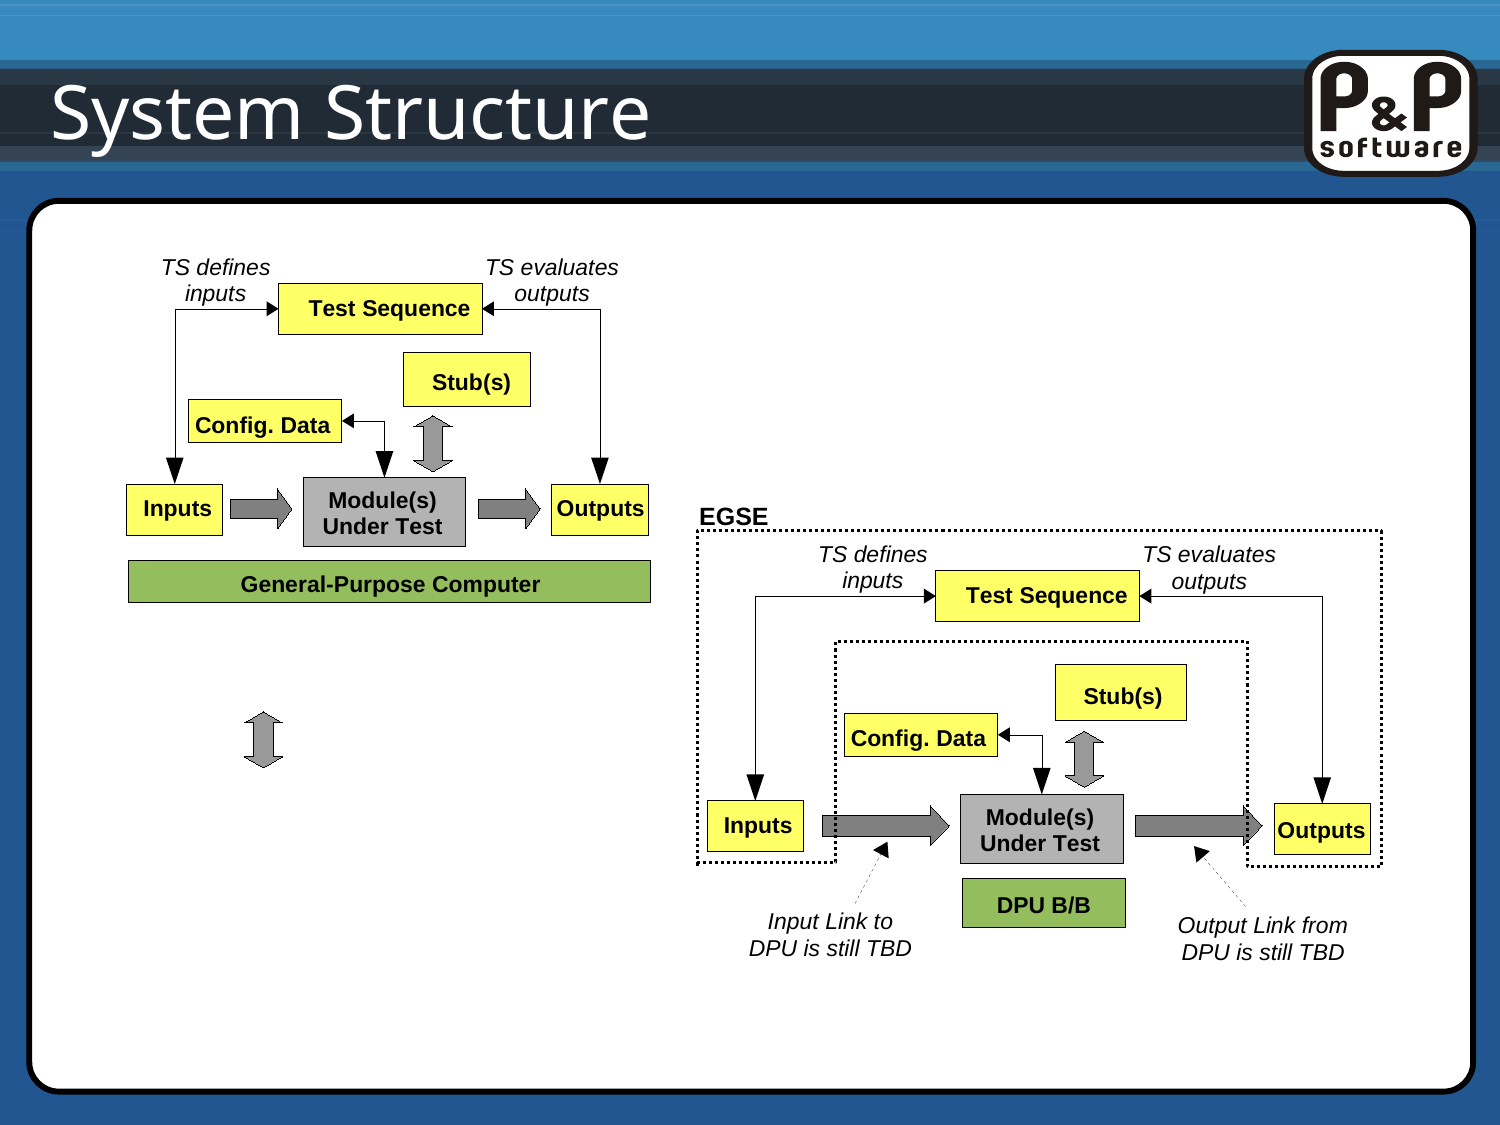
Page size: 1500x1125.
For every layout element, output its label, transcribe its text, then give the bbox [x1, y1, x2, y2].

picture [0, 0, 1500, 239]
text_box [126, 484, 223, 536]
text_box Inputs [723, 811, 793, 839]
text_box [278, 283, 483, 335]
text_box [128, 560, 651, 603]
text_box [935, 570, 1140, 622]
text_box Module(s) Under Test [980, 803, 1099, 857]
text_box [230, 488, 292, 529]
text_box TS defines inputs [818, 540, 941, 594]
text_box TS defines inputs [160, 252, 283, 307]
text_box Outputs [1277, 816, 1366, 843]
text_box [1055, 664, 1187, 721]
text_box [551, 484, 649, 536]
text_box Test Sequence [308, 294, 469, 321]
text_box [303, 477, 466, 547]
text_box Output Link from DPU is still TBD [1177, 911, 1349, 966]
text_box Input Link to DPU is still TBD [748, 907, 912, 961]
text_box Module(s) Under Test [322, 486, 441, 540]
text_box [478, 488, 541, 529]
text_box Stub(s) [1083, 682, 1163, 710]
text_box [707, 800, 804, 852]
text_box EGSE [699, 501, 770, 531]
text_box [1065, 731, 1104, 788]
text_box [822, 805, 950, 846]
text_box [244, 711, 283, 768]
text_box Config. Data [194, 411, 331, 438]
title System Structure [50, 16, 1091, 204]
text_box Test Sequence [965, 581, 1127, 609]
text_box DPU B/B [996, 891, 1092, 919]
text_box Inputs [143, 494, 213, 522]
text_box Stub(s) [432, 368, 512, 396]
text_box TS evaluates outputs [1142, 540, 1298, 594]
text_box [1135, 805, 1263, 846]
text_box [844, 713, 998, 757]
text_box [960, 794, 1124, 864]
text_box [403, 352, 531, 407]
text_box Outputs [556, 494, 646, 522]
text_box [188, 399, 342, 443]
text_box [1274, 803, 1371, 855]
text_box [413, 415, 453, 472]
text_box TS evaluates outputs [485, 253, 640, 307]
text_box Config. Data [850, 724, 987, 752]
text_box [962, 878, 1126, 928]
text_box General-Purpose Computer [240, 570, 541, 598]
